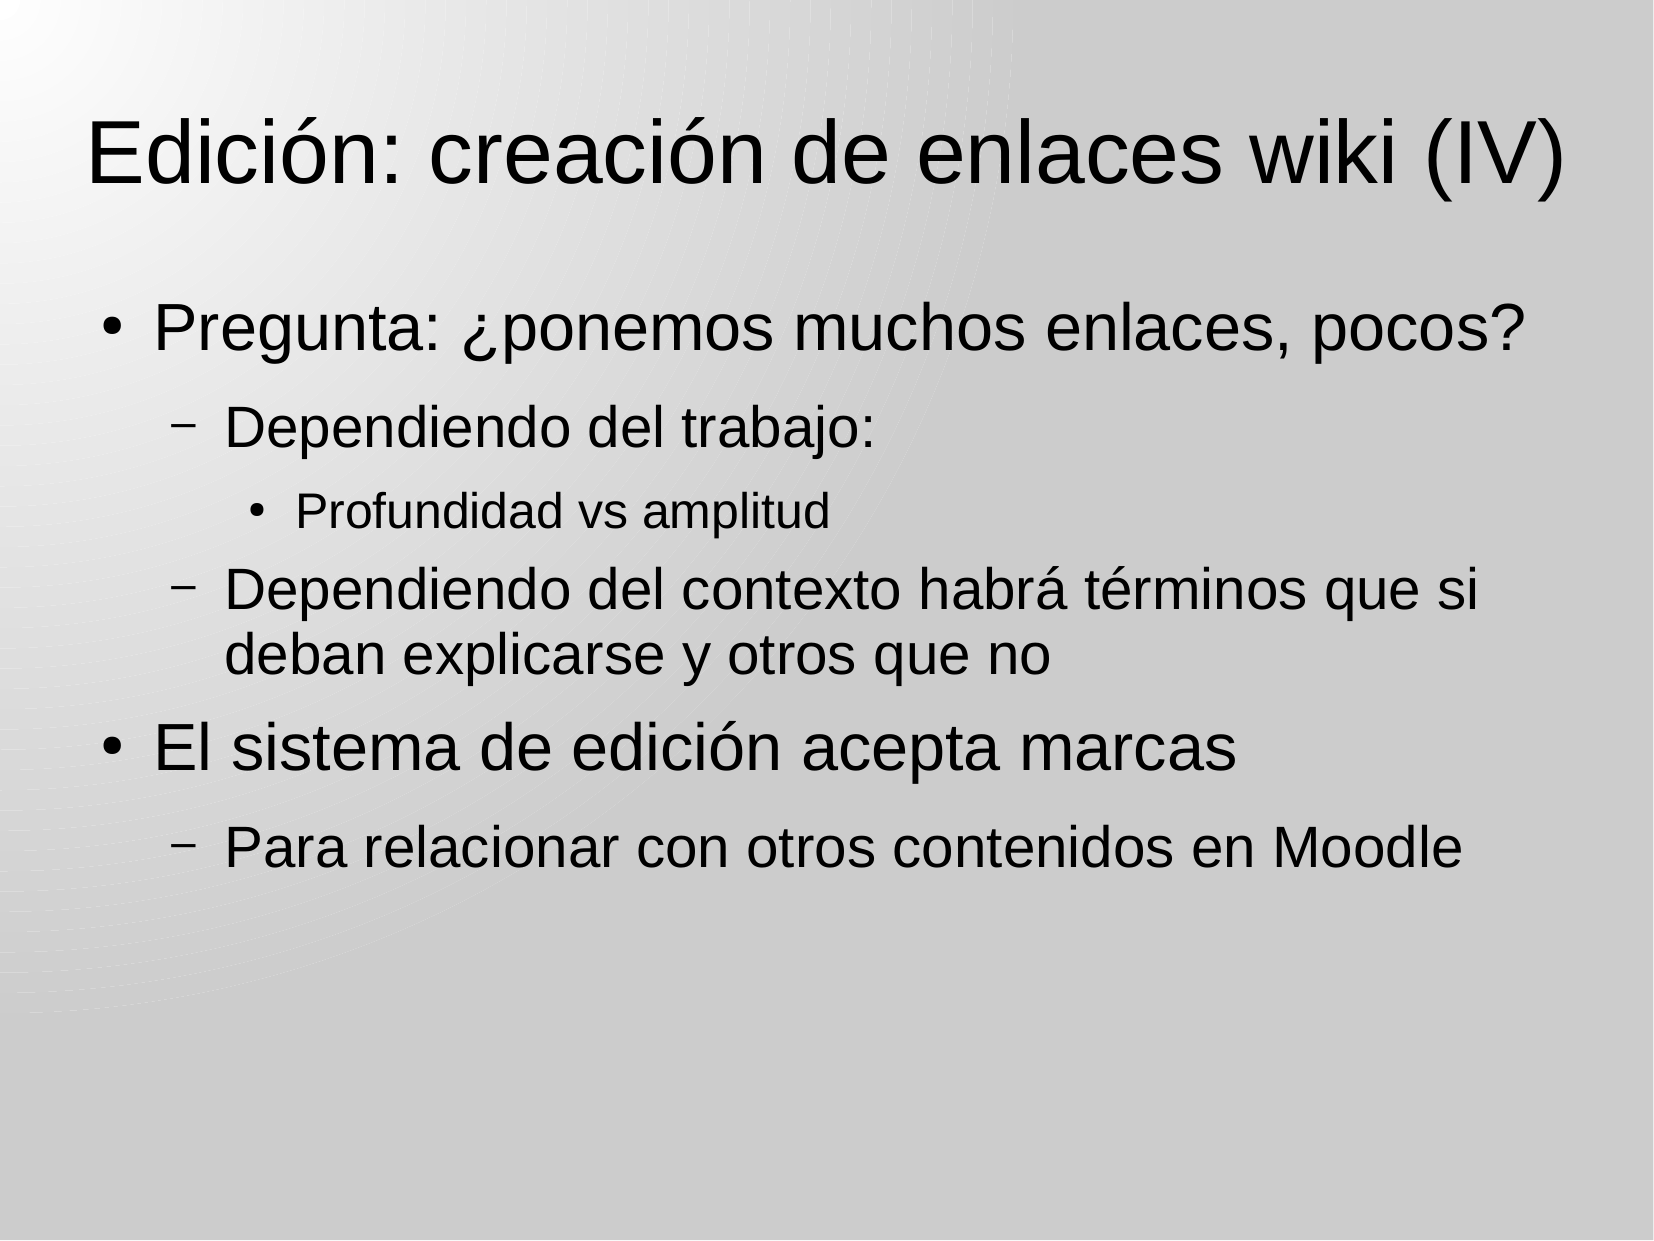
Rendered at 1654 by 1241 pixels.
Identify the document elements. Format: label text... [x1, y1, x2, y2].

list Pregunta: ¿ponemos muchos enlaces, pocos? Dependiendo del trabajo: Profundidad vs amplitud Dependiendo del contexto habrá términos que si deban explicarse y otros que no El sistema de edición acepta marcas Para relacionar con otros contenidos en Moodle [82, 290, 1538, 1109]
title Edición: creación de enlaces wiki (IV) [82, 49, 1571, 257]
